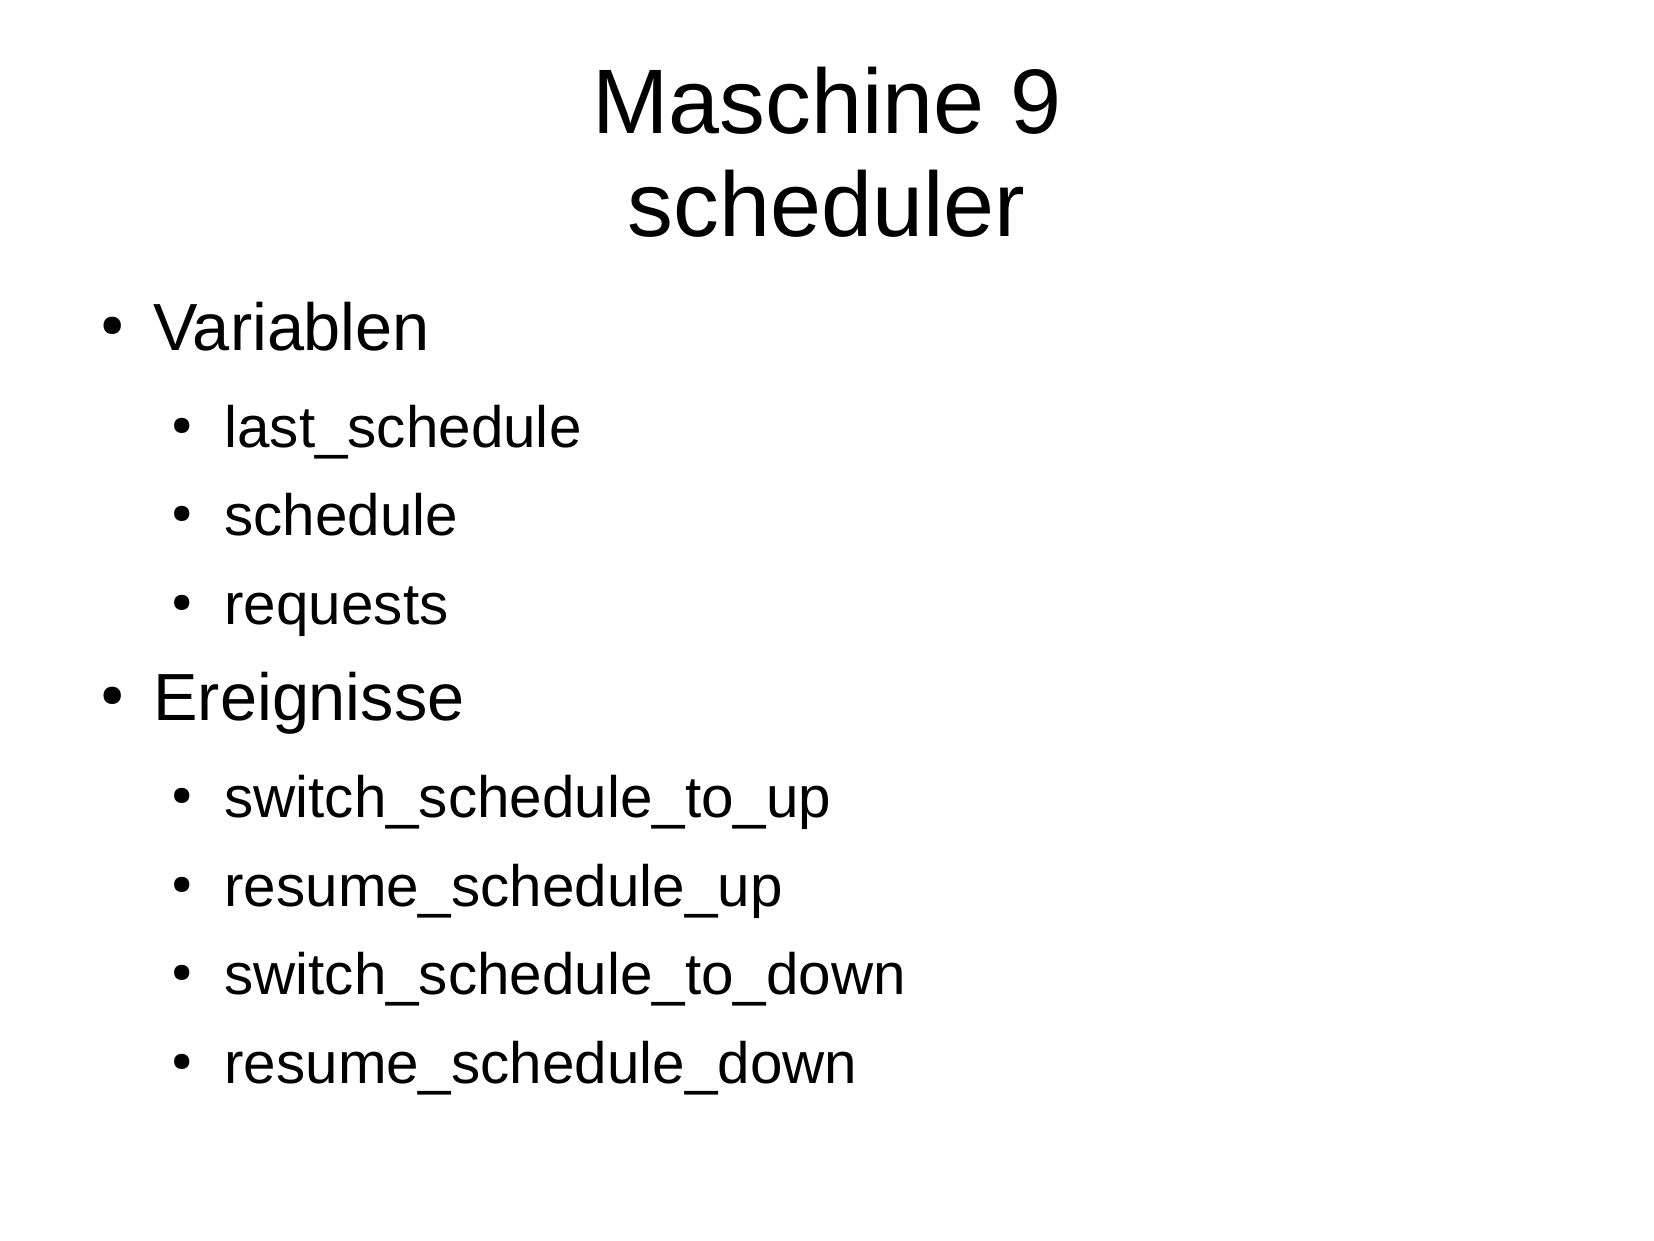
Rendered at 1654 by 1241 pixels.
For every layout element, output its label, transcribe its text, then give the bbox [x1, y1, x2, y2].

list Variablen last_schedule schedule requests Ereignisse switch_schedule_to_up resume_schedule_up switch_schedule_to_down resume_schedule_down [82, 290, 1571, 1109]
title Maschine 9 scheduler [82, 50, 1571, 256]
